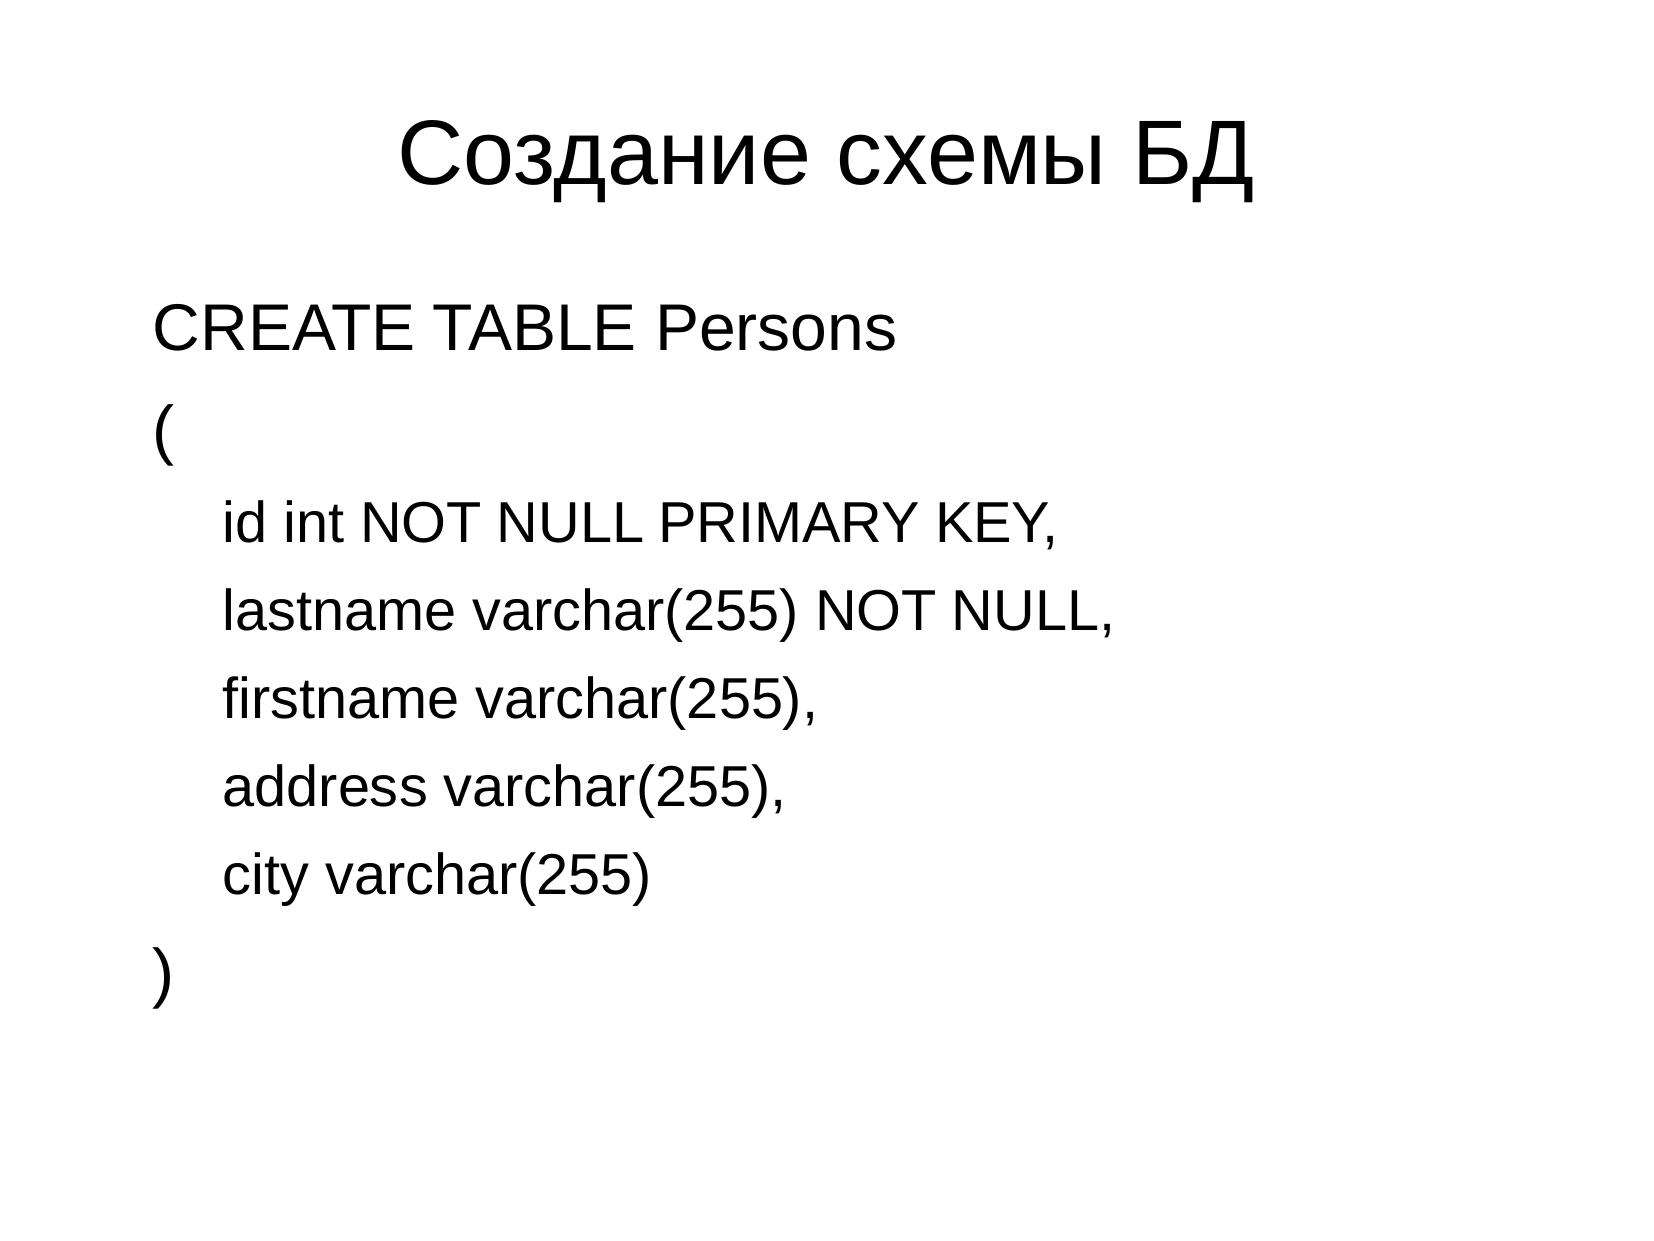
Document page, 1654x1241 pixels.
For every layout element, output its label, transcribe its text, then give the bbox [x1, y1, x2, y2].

title Создание схемы БД [82, 49, 1571, 257]
list CREATE TABLE Persons ( id int NOT NULL PRIMARY KEY, lastname varchar(255) NOT NULL, firstname varchar(255), address varchar(255), city varchar(255) ) [82, 290, 1571, 1010]
